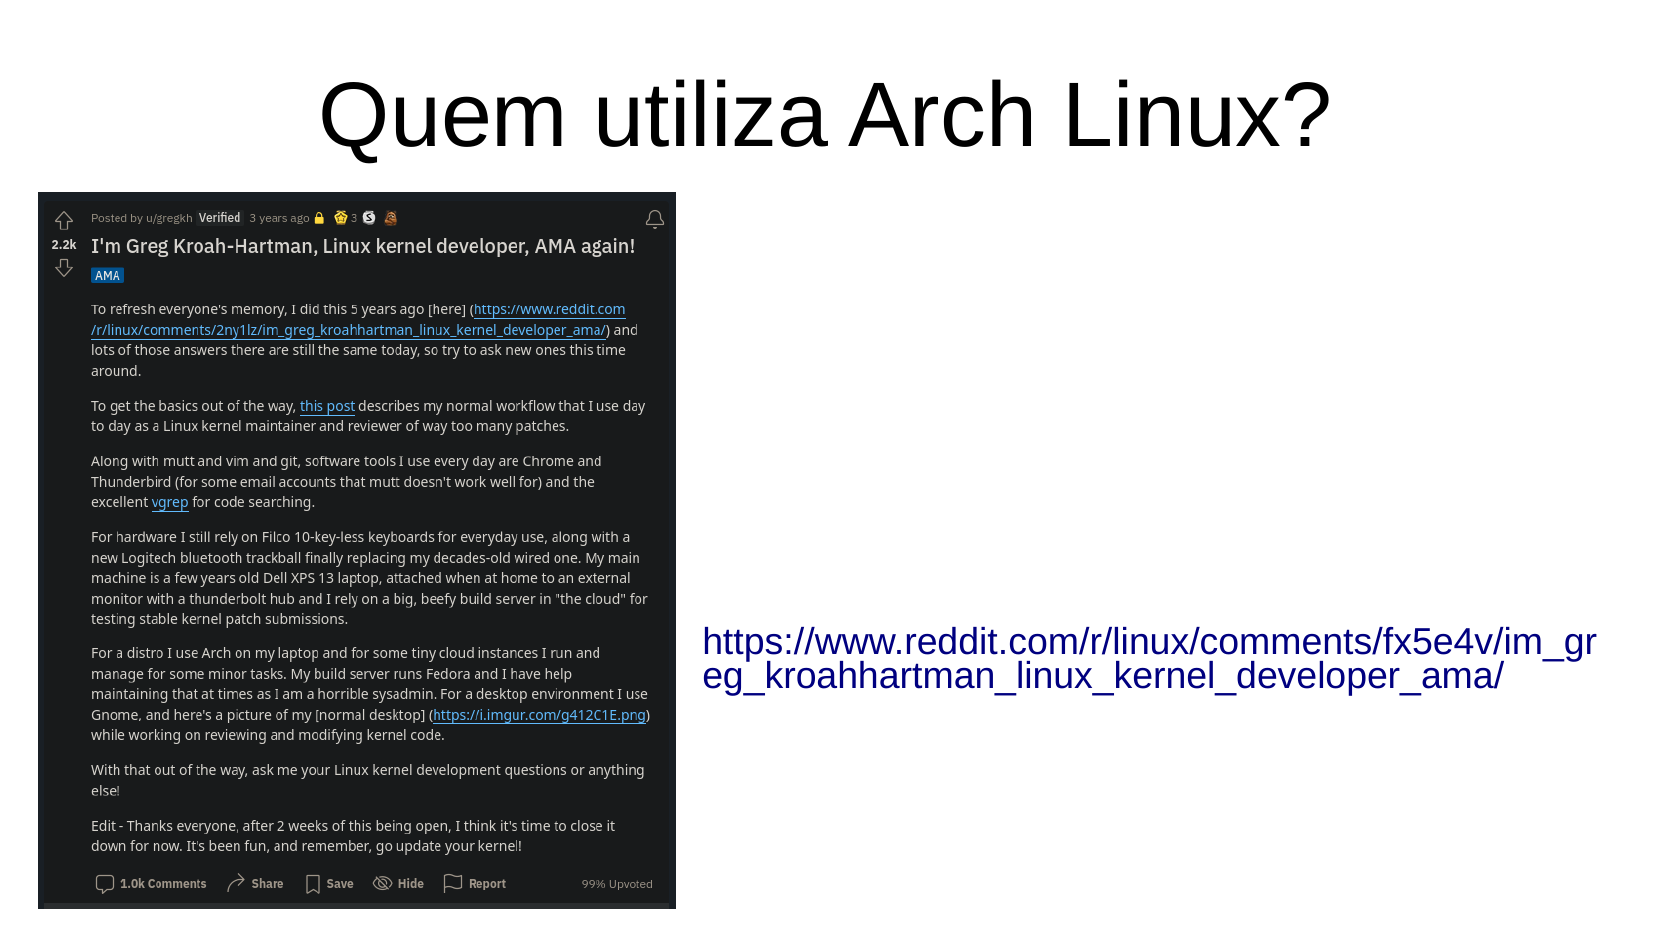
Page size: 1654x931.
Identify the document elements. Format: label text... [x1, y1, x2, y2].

picture [38, 192, 676, 909]
title Quem utiliza Arch Linux? [82, 37, 1571, 193]
text_box https://www.reddit.com/r/linux/comments/fx5e4v/im_greg_kroahhartman_linux_kernel_developer_ama/ [687, 613, 1613, 713]
